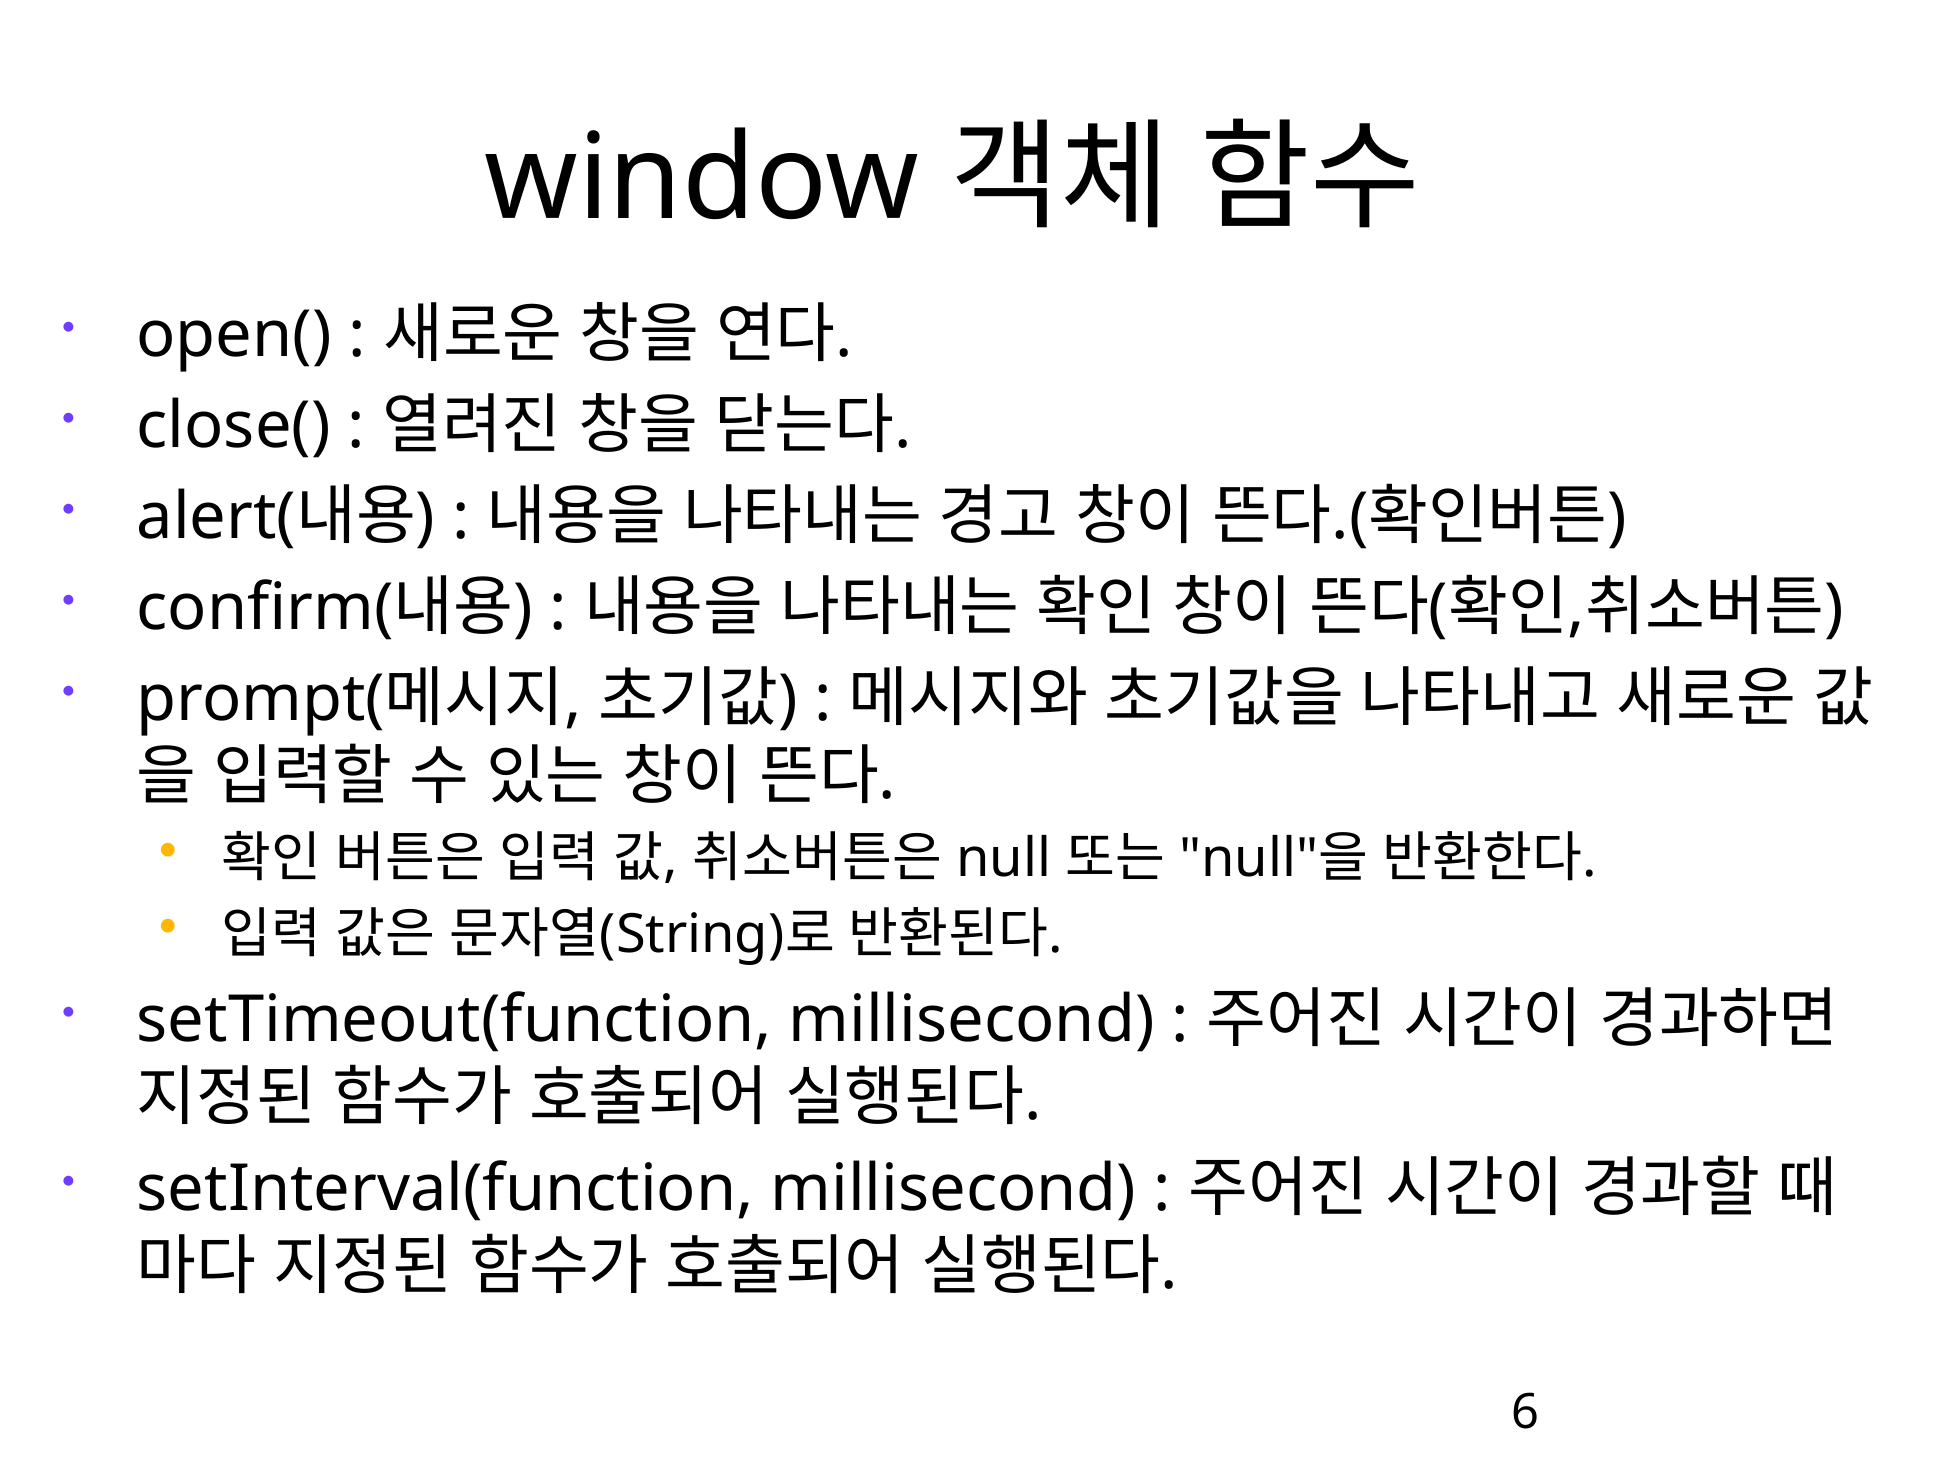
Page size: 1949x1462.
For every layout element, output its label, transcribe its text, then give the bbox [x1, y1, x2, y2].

title window 객체 함수 [156, 92, 1749, 255]
slide_number <숫자> [1496, 1372, 1899, 1462]
list open() : 새로운 창을 연다. close() : 열려진 창을 닫는다. alert(내용) : 내용을 나타내는 경고 창이 뜬다.(확인버튼) confirm(내용) : 내용을 나타내는 확인 창이 뜬다(확인,취소버튼) prompt(메시지, 초기값) : 메시지와 초기값을 나타내고 새로운 값을 입력할 수 있는 창이 뜬다. 확인 버튼은 입력 값, 취소버튼은 null 또는 "null"을 반환한다. 입력 값은 문자열(String)로 반환된다. setTimeout(function, millisecond) : 주어진 시간이 경과하면 지정된 함수가 호출되어 실행된다. setInterval(function, millisecond) : 주어진 시간이 경과할 때마다 지정된 함수가 호출되어 실행된다. [48, 284, 1897, 1343]
